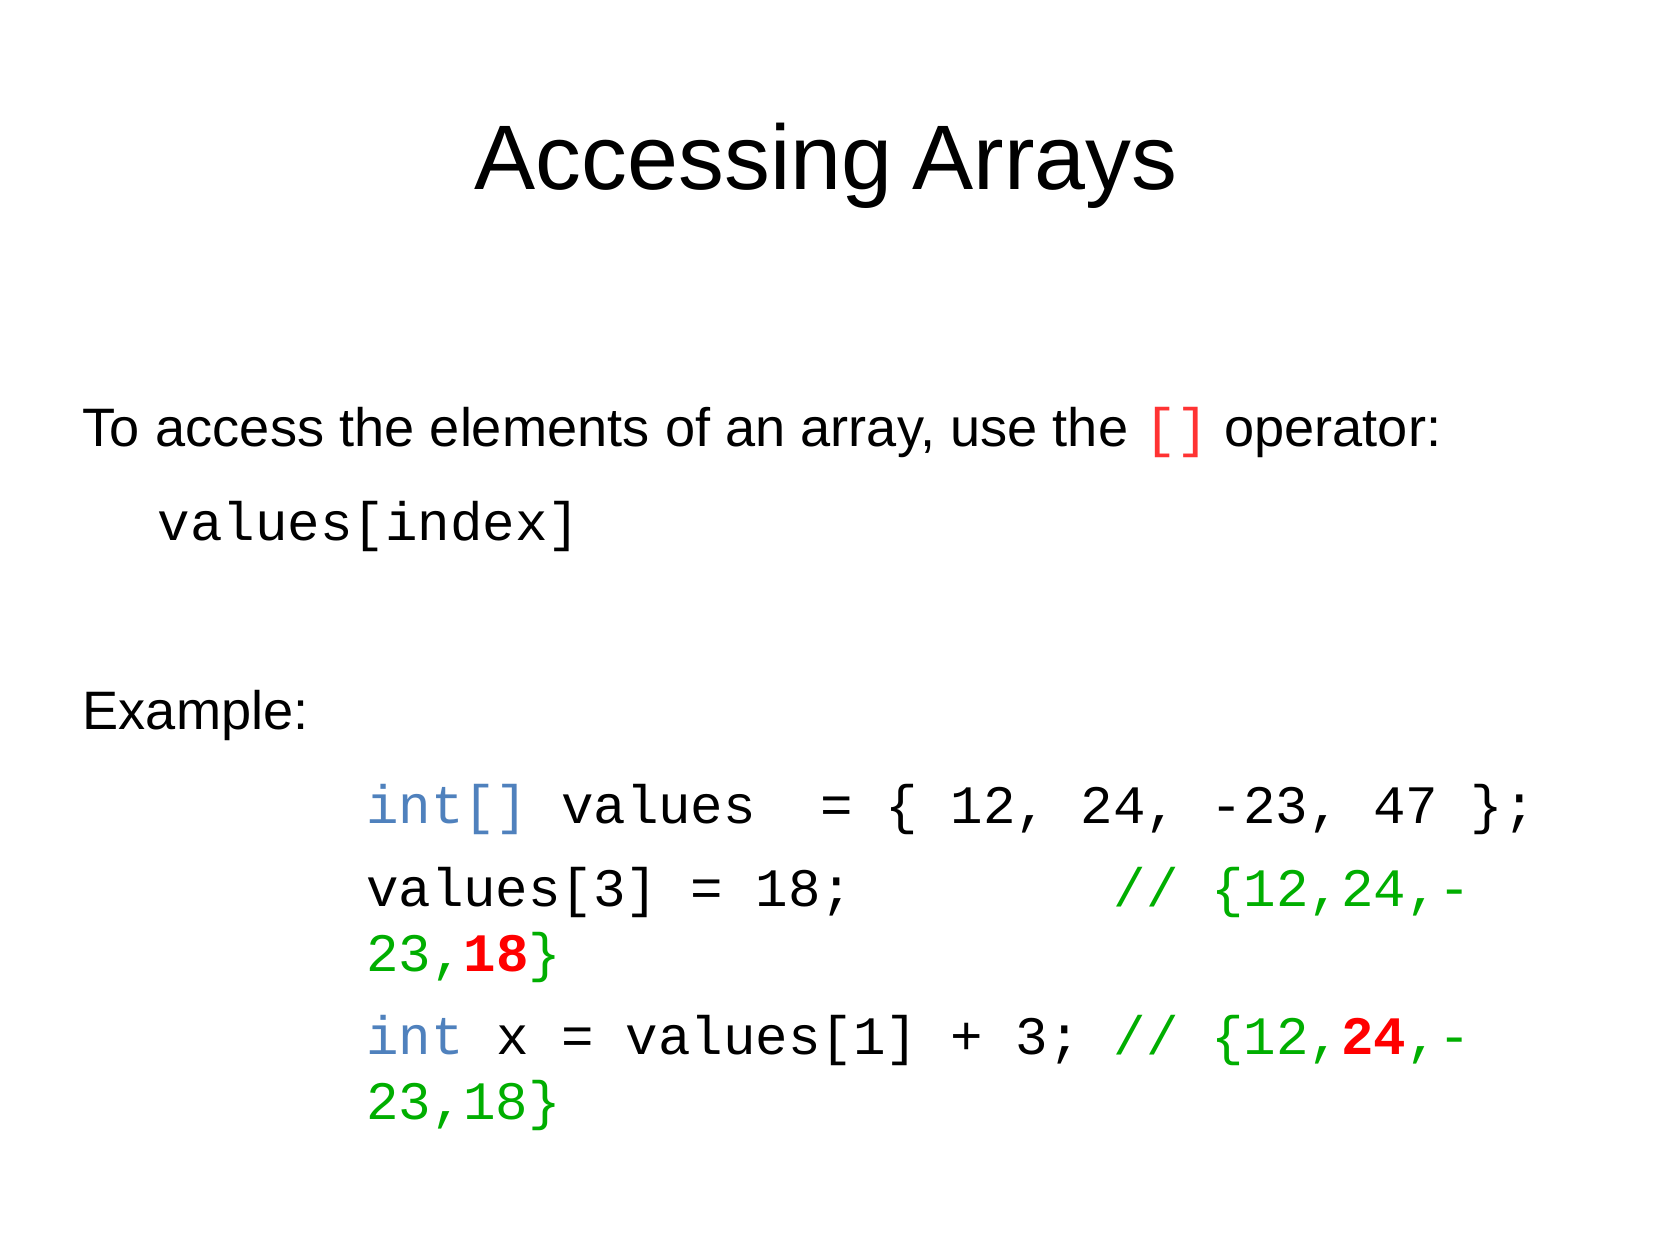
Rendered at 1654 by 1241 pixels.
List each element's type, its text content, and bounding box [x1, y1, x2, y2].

subtitle To access the elements of an array, use the [] operator: values[index] Example: int[] values = { 12, 24, -23, 47 }; values[3] = 18; // {12,24,-23,18} int x = values[1] + 3; // {12,24,-23,18} [82, 297, 1571, 1102]
title Accessing Arrays [82, 56, 1571, 250]
